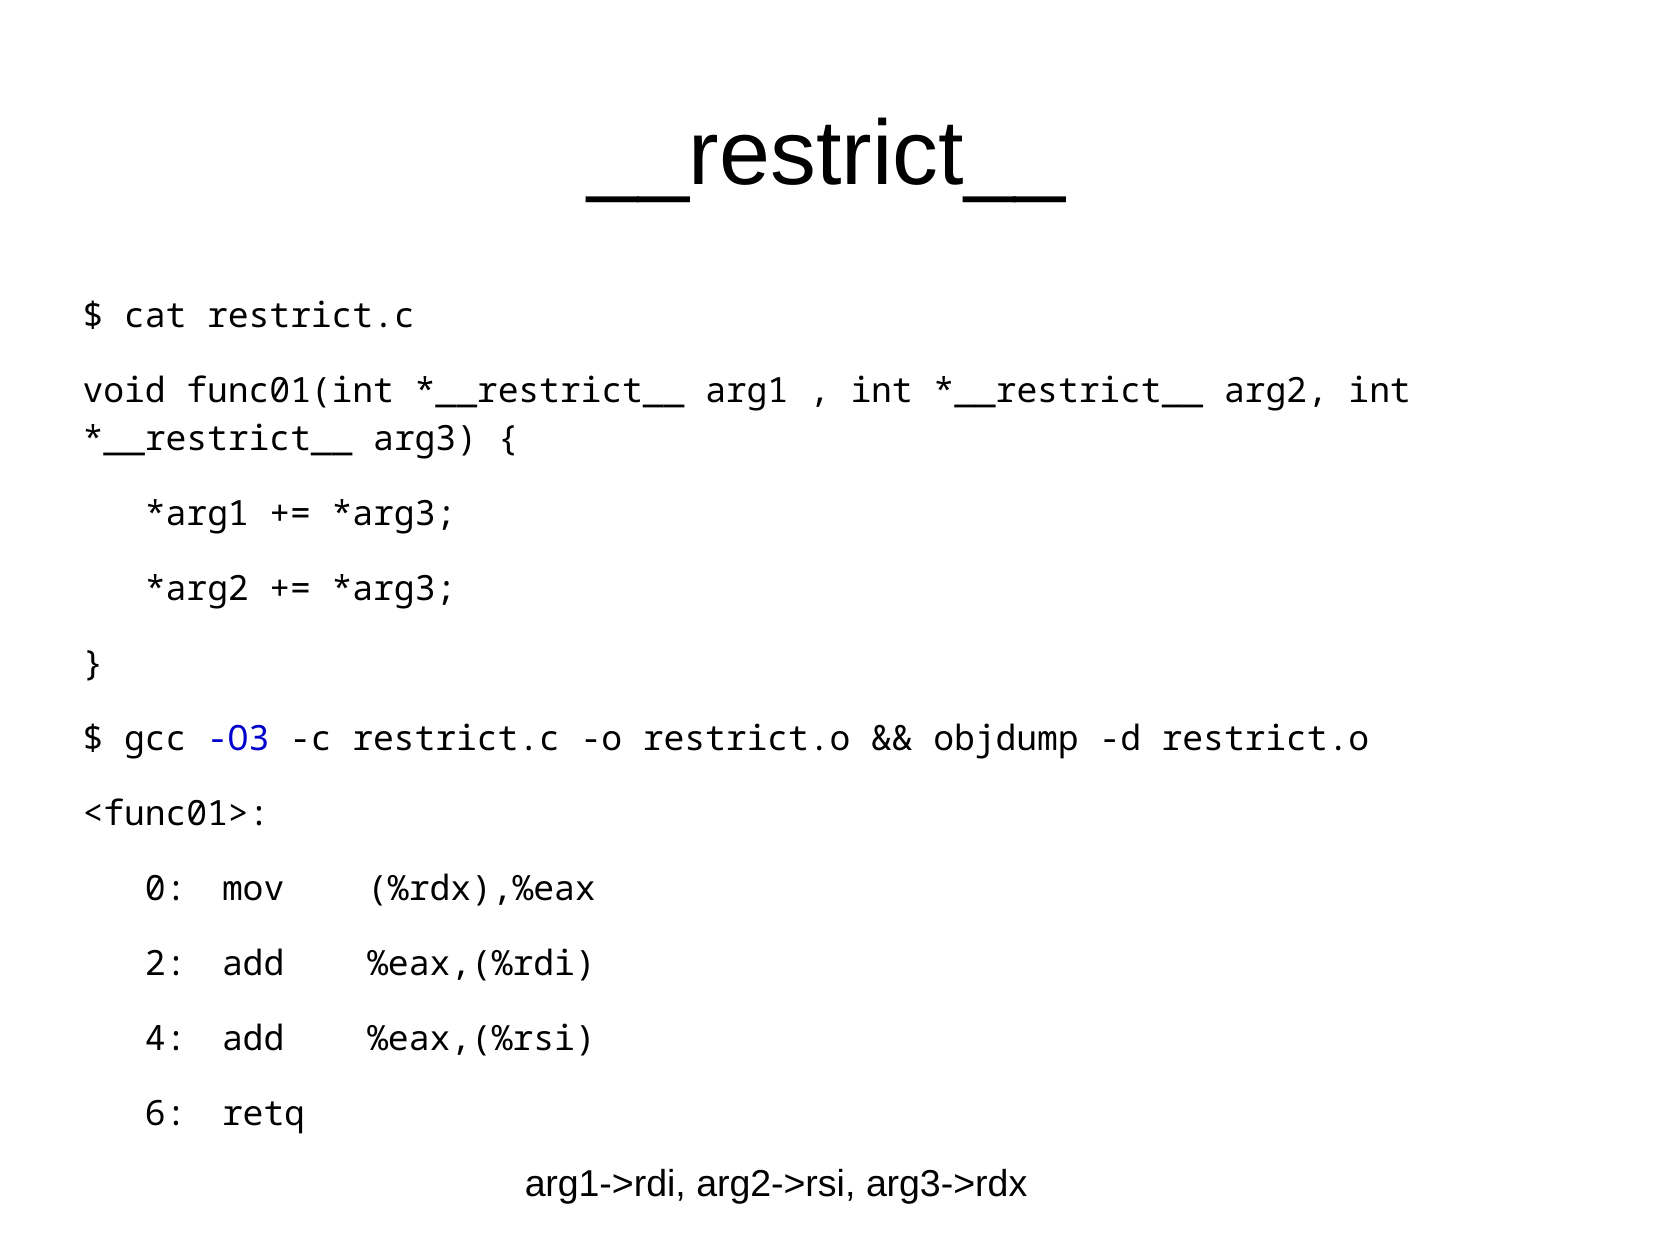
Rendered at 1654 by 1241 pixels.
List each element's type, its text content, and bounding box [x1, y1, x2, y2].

list $ cat restrict.c void func01(int *__restrict__ arg1 , int *__restrict__ arg2, int *__restrict__ arg3) { *arg1 += *arg3; *arg2 += *arg3; } $ gcc -O3 -c restrict.c -o restrict.o && objdump -d restrict.o <func01>: 0: mov (%rdx),%eax 2: add %eax,(%rdi) 4: add %eax,(%rsi) 6: retq [82, 290, 1571, 1141]
title __restrict__ [82, 49, 1571, 257]
text_box arg1->rdi, arg2->rsi, arg3->rdx [510, 1155, 1043, 1212]
